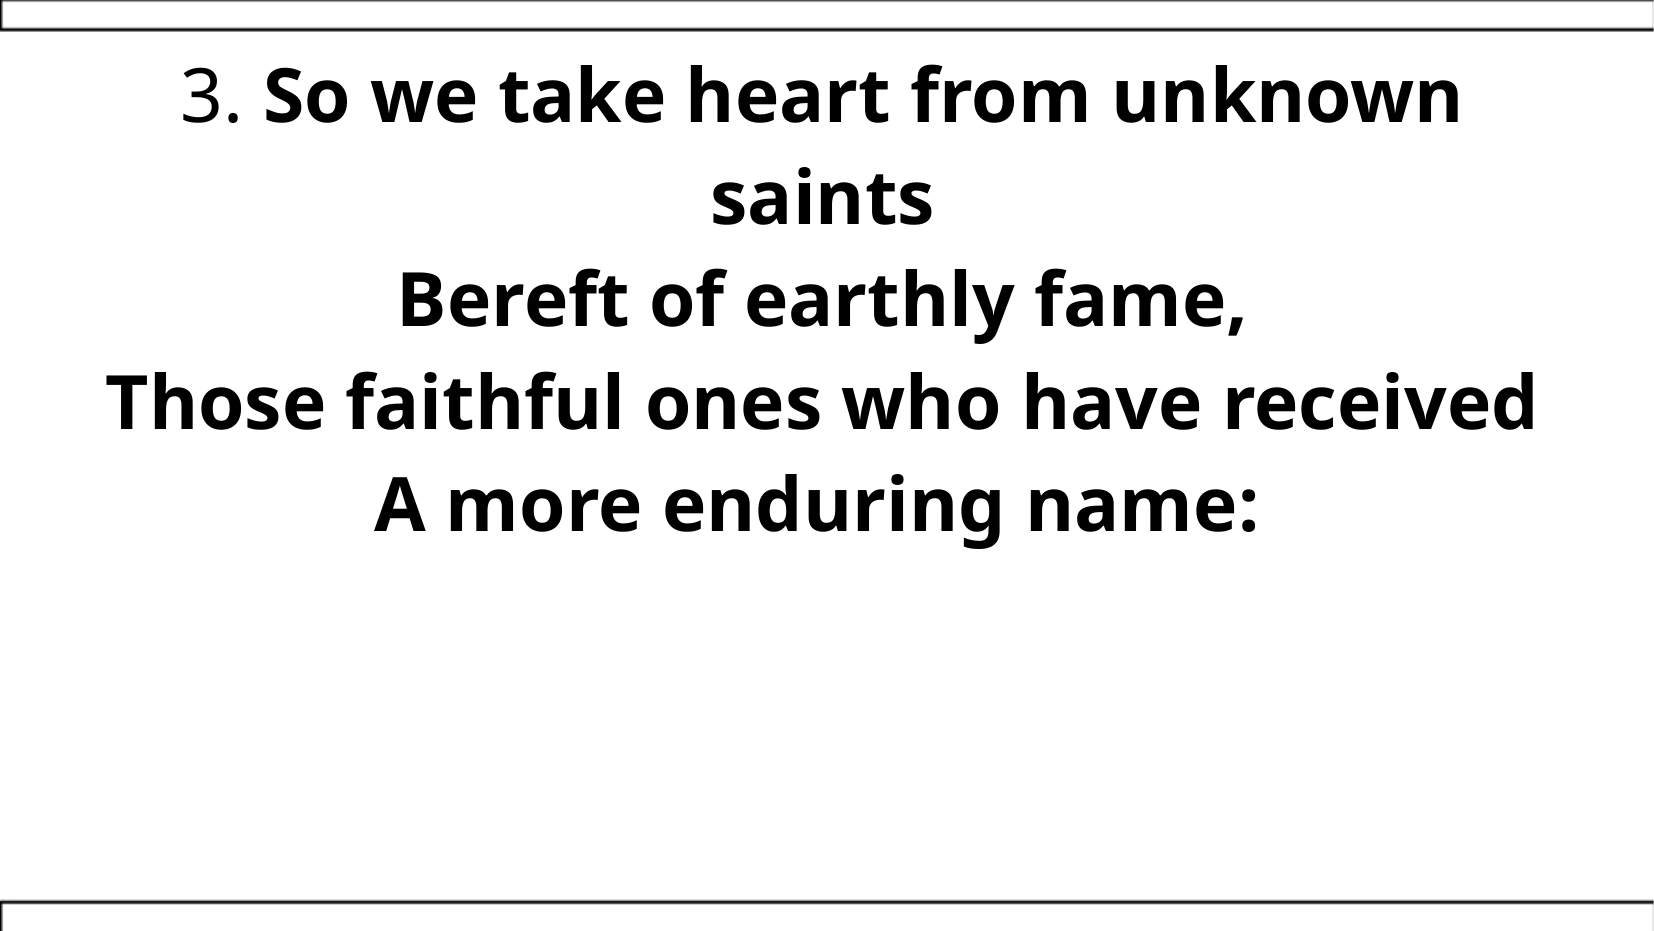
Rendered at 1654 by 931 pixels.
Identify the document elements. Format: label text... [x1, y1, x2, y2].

text_box 3. So we take heart from unknown saints Bereft of earthly fame, Those faithful ones who have received A more enduring name: [87, 34, 1558, 449]
picture [0, 0, 1654, 931]
